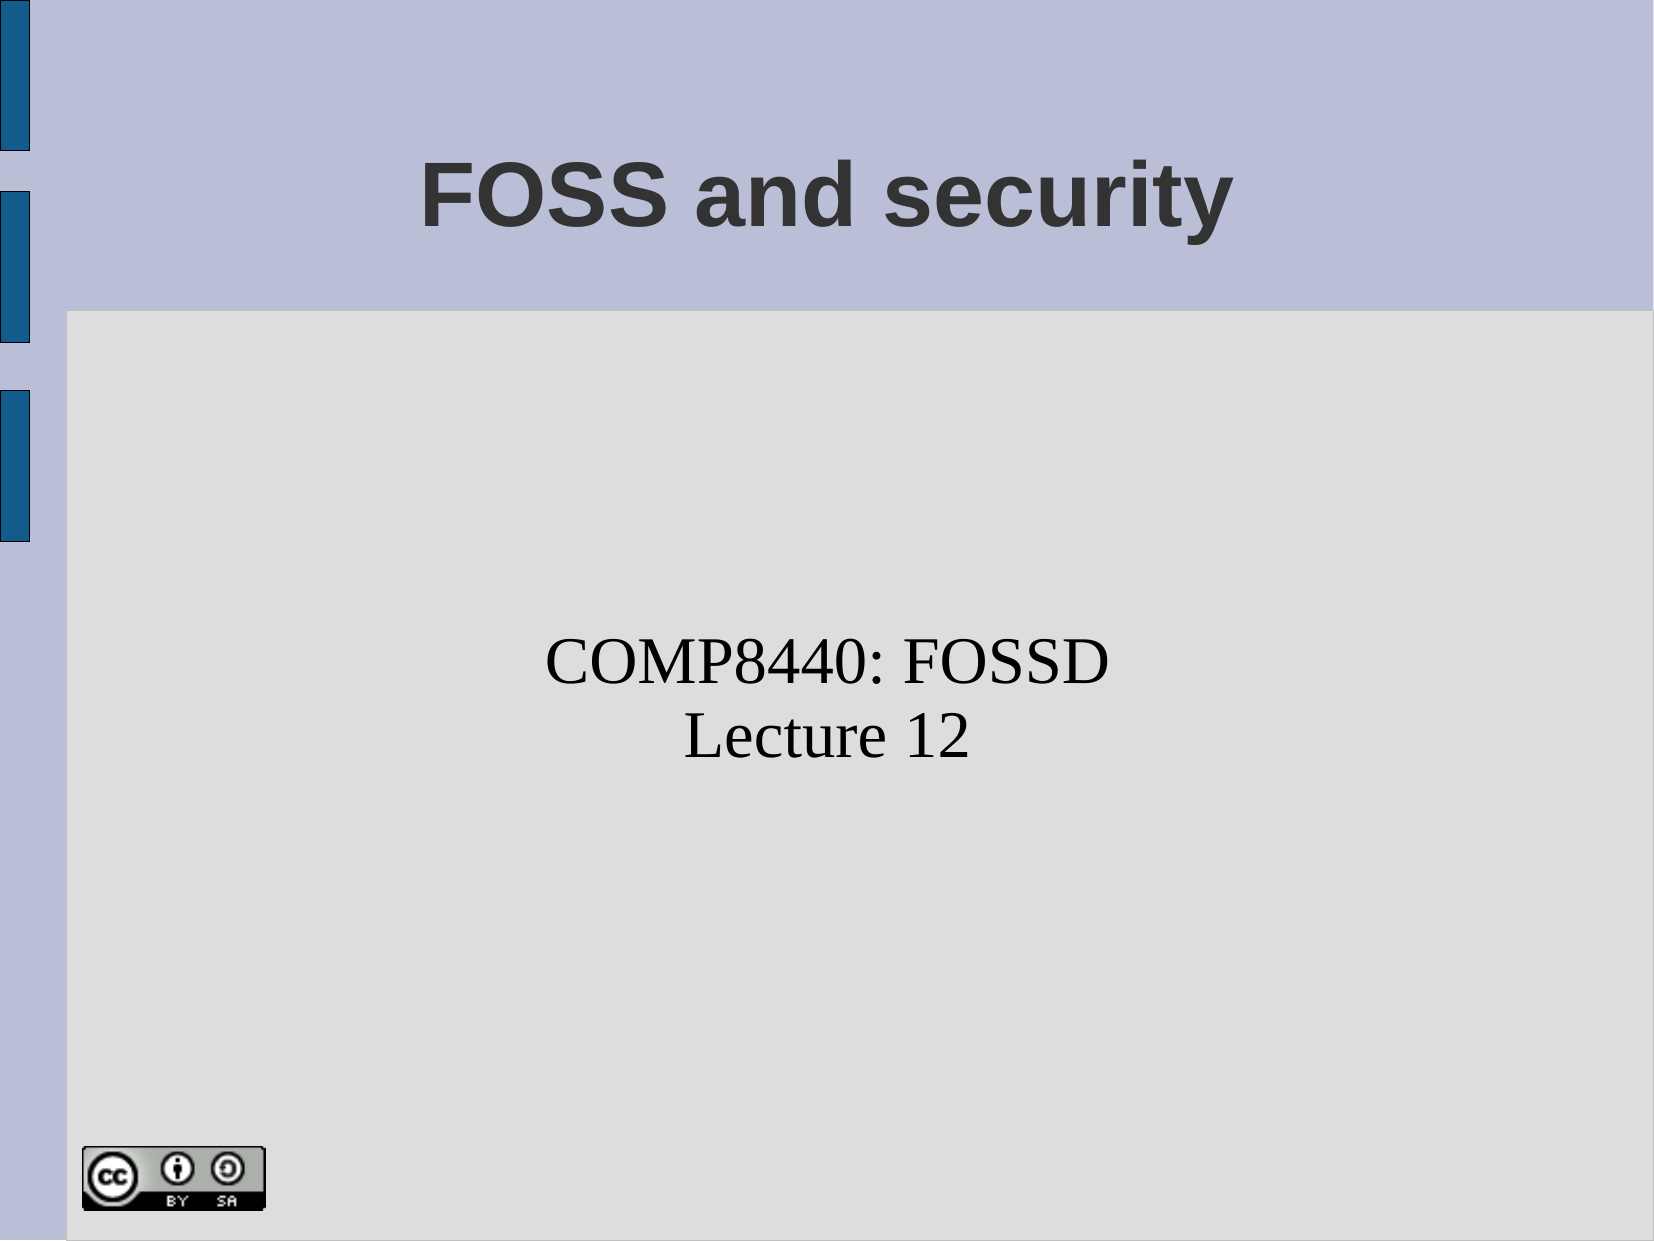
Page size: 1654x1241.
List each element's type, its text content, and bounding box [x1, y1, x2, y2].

subtitle COMP8440: FOSSD Lecture 12 [121, 344, 1534, 1127]
title FOSS and security [121, 91, 1534, 299]
picture [82, 1146, 266, 1211]
